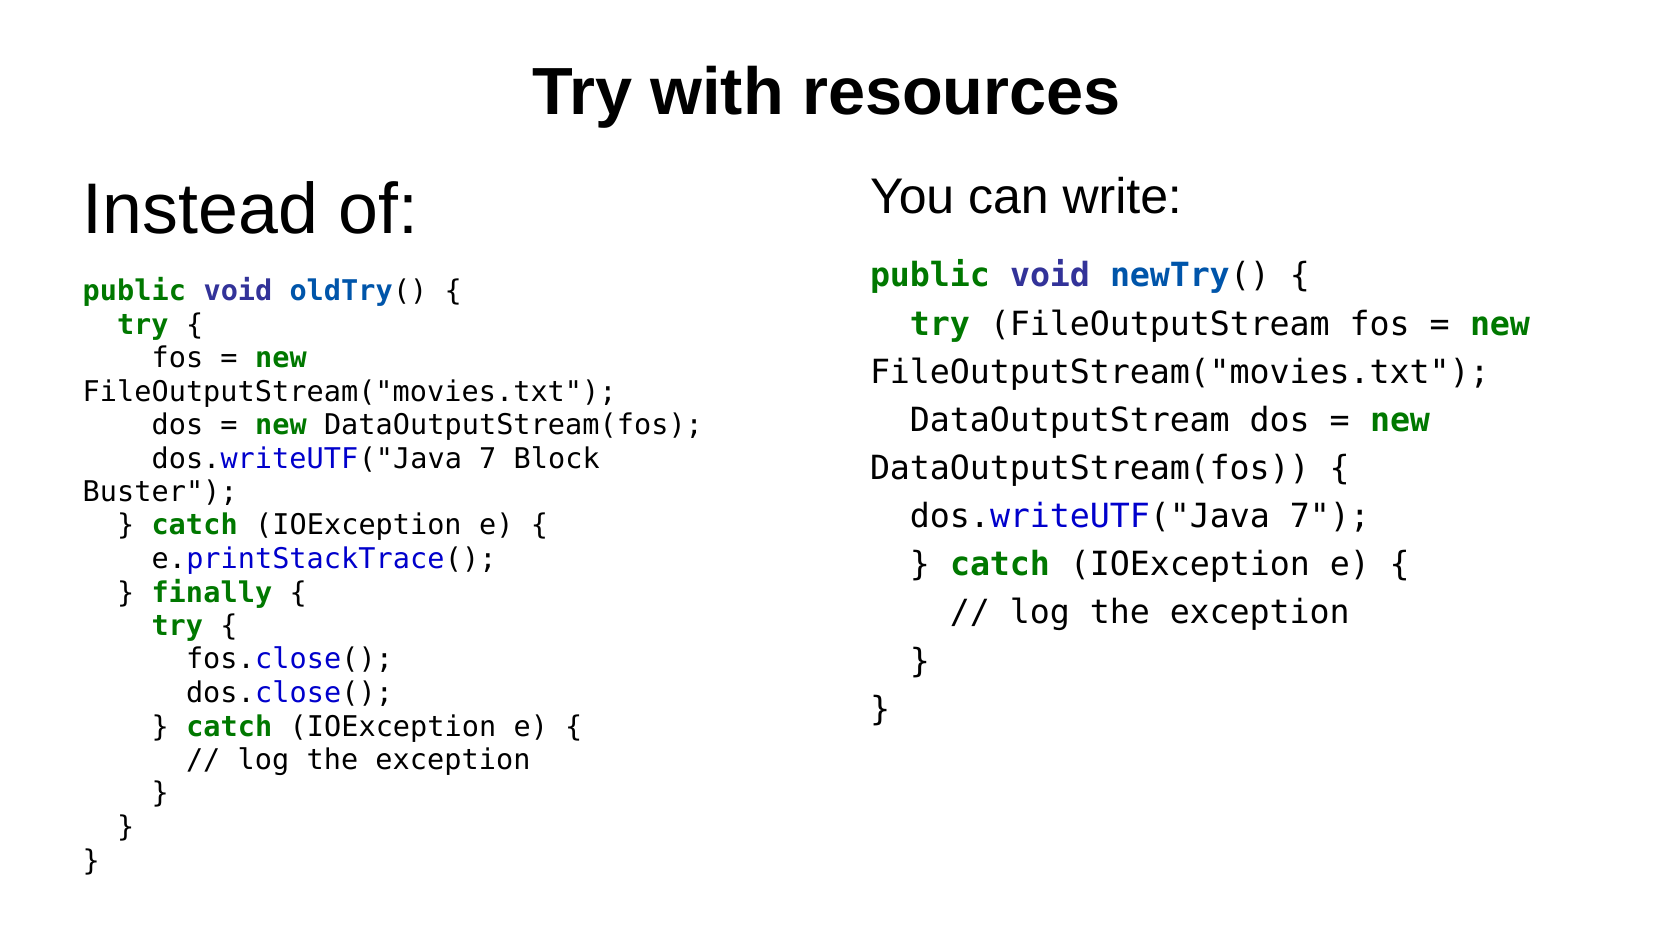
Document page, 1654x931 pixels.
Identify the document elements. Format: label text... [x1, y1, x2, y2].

list You can write: public void newTry() { try (FileOutputStream fos = new FileOutputStream("movies.txt"); DataOutputStream dos = new DataOutputStream(fos)) { dos.writeUTF("Java 7"); } catch (IOException e) { // log the exception } } [870, 168, 1606, 889]
title Try with resources [82, 37, 1571, 147]
list Instead of: public void oldTry() { try { fos = new FileOutputStream("movies.txt"); dos = new DataOutputStream(fos); dos.writeUTF("Java 7 Block Buster"); } catch (IOException e) { e.printStackTrace(); } finally { try { fos.close(); dos.close(); } catch (IOException e) { // log the exception } } } [82, 168, 751, 889]
